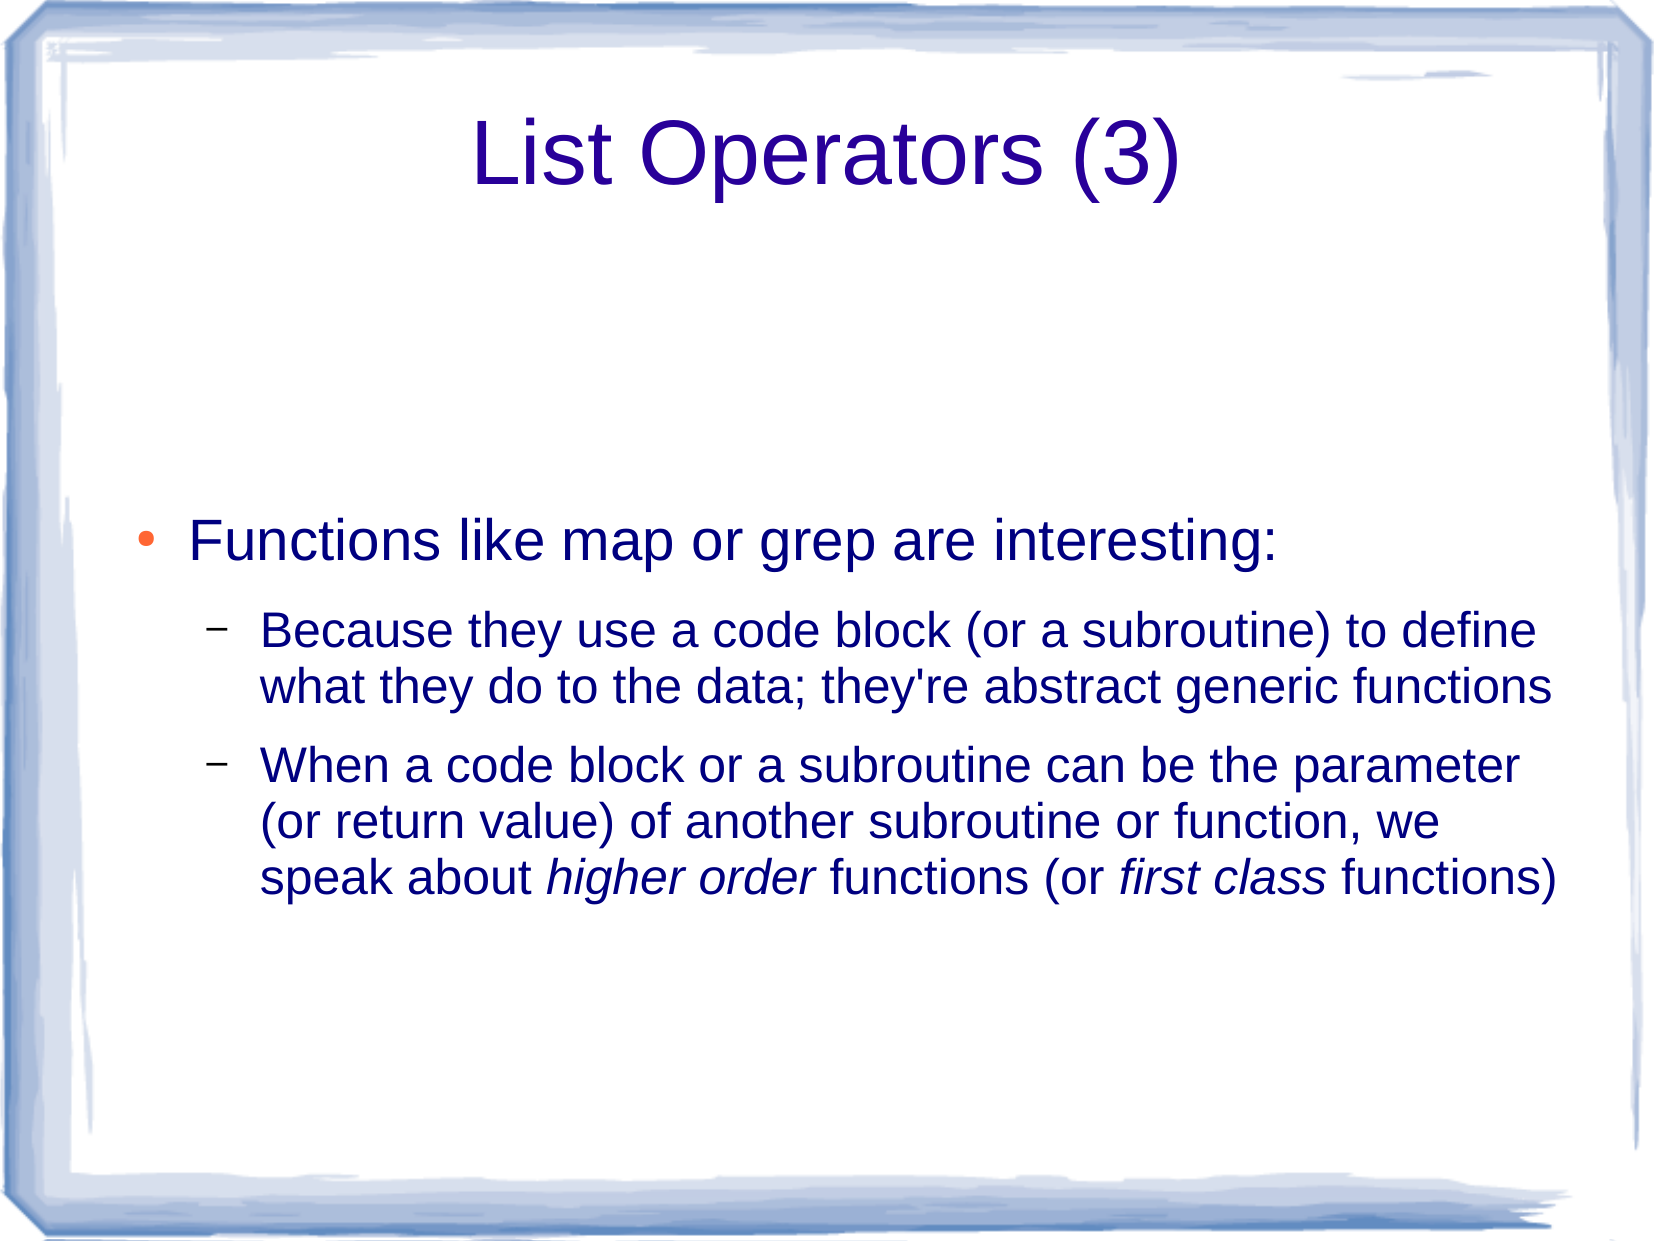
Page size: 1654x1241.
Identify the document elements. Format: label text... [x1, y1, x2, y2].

title List Operators (3) [82, 49, 1571, 257]
list Functions like map or grep are interesting: Because they use a code block (or a subroutine) to define what they do to the data; they're abstract generic functions When a code block or a subroutine can be the parameter (or return value) of another subroutine or function, we speak about higher order functions (or first class functions) [118, 224, 1571, 1241]
picture [0, 0, 1654, 1241]
